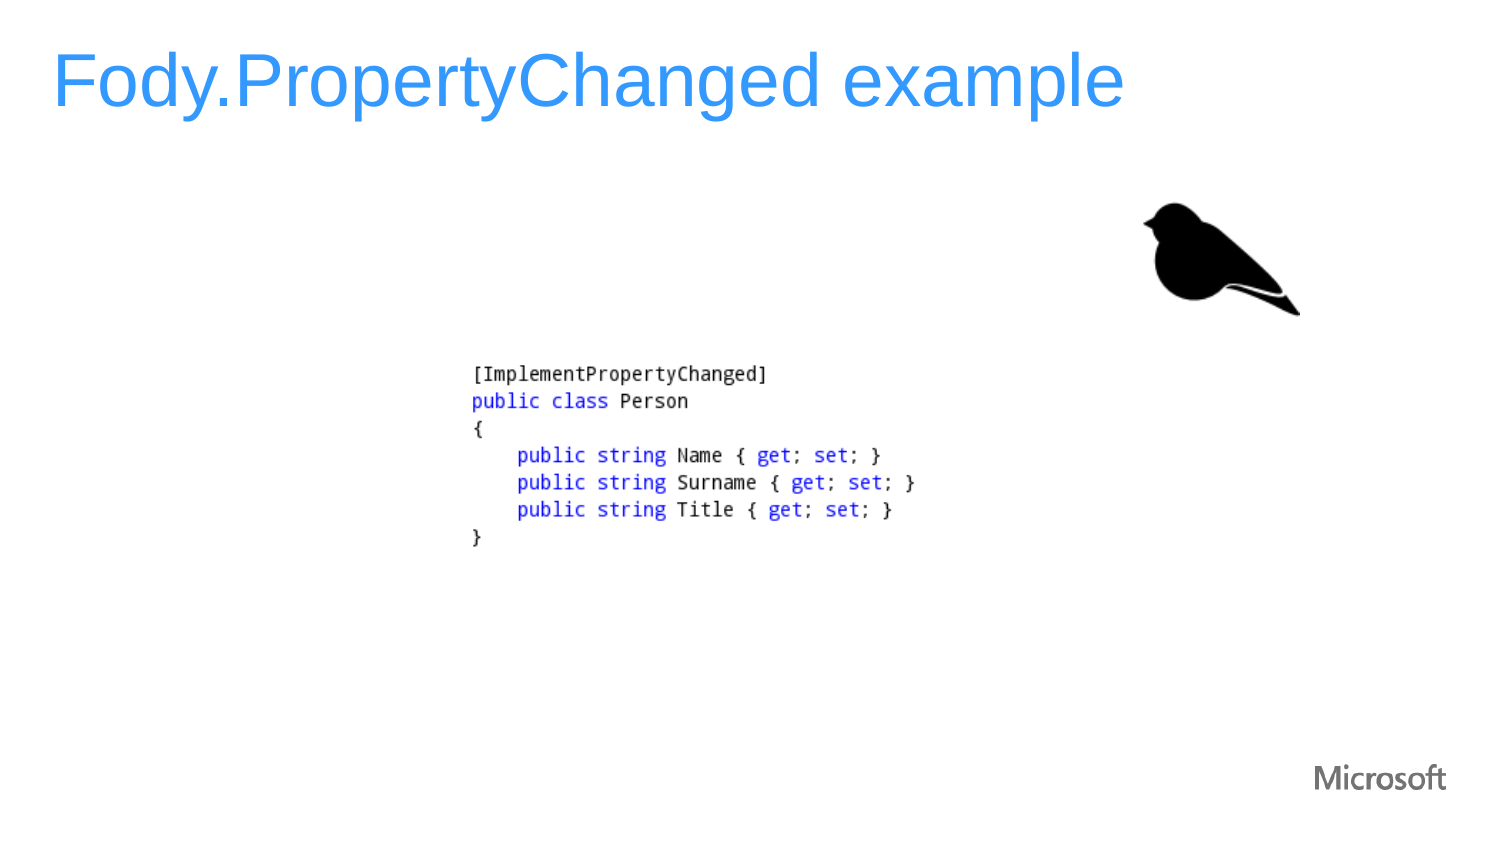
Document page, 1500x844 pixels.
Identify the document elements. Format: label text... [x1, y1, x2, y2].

picture [1143, 174, 1300, 331]
picture [472, 354, 934, 551]
text_box Fody.PropertyChanged example [37, 23, 1439, 674]
picture [1315, 764, 1500, 844]
